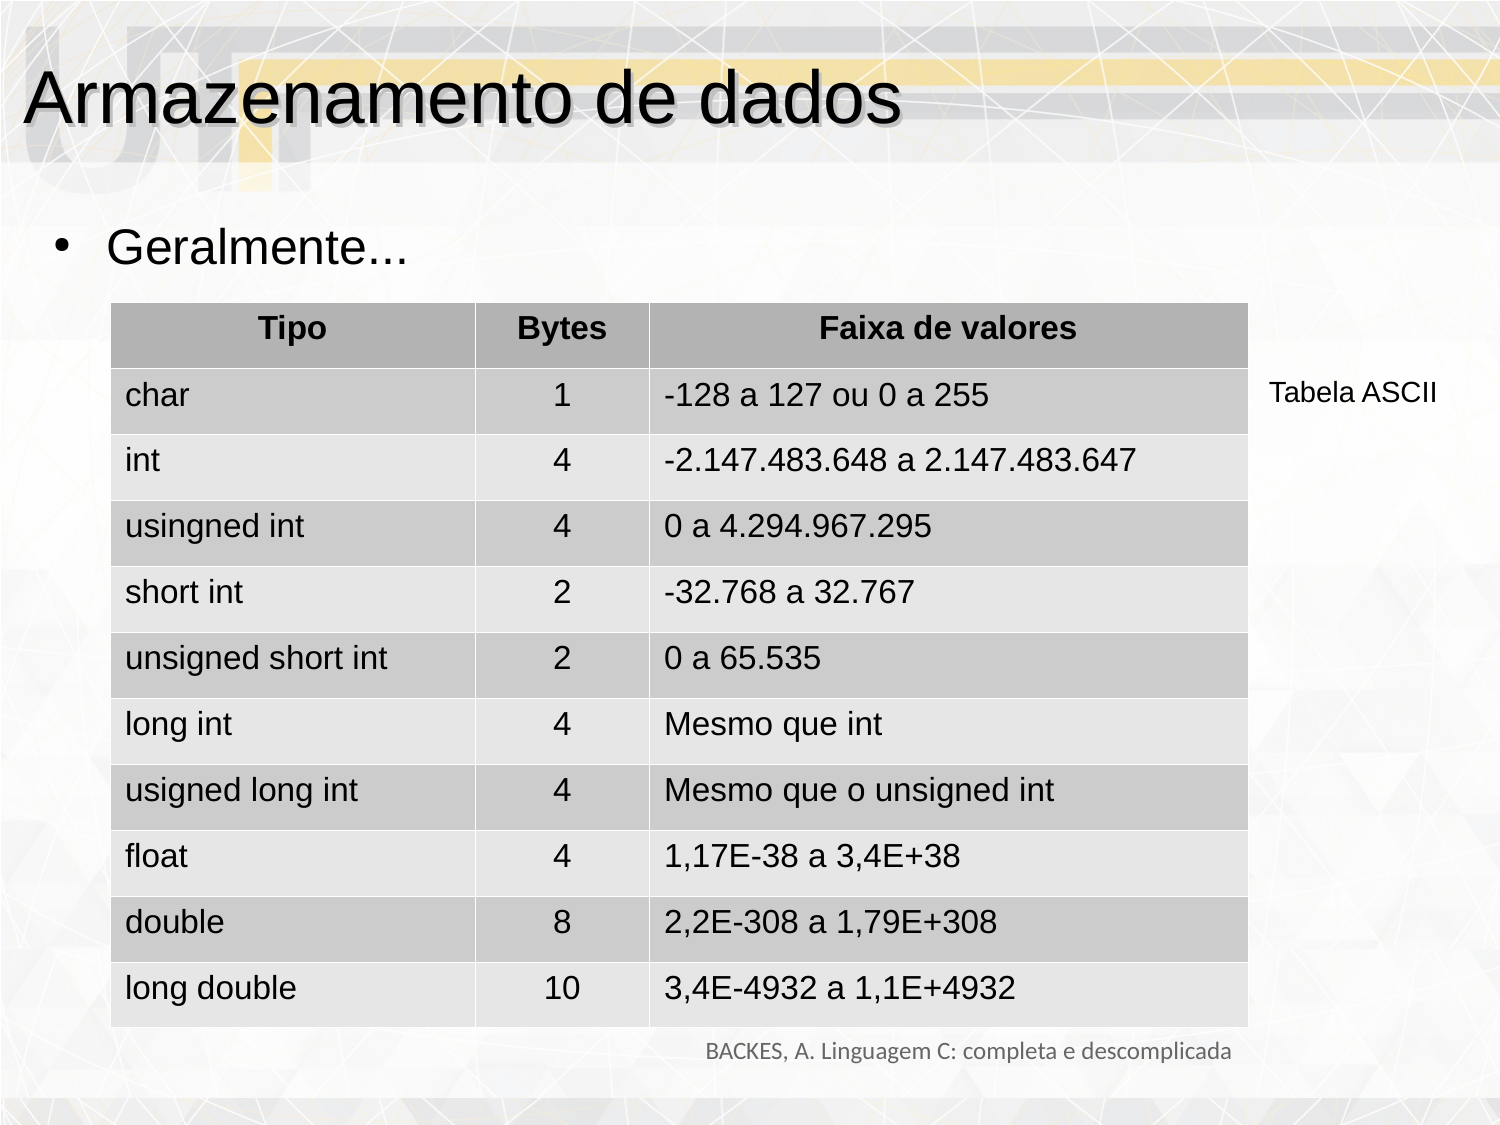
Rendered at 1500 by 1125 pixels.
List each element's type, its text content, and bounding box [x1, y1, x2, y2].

title Armazenamento de dados [23, 18, 1489, 178]
table_cell usigned long int [111, 765, 475, 830]
table_cell -2.147.483.648 a 2.147.483.647 [650, 435, 1248, 500]
table_cell float [111, 831, 475, 896]
text_box Tabela ASCII [1254, 368, 1453, 416]
table_cell 1 [476, 369, 649, 434]
table_cell unsigned short int [111, 633, 475, 698]
table_cell short int [111, 567, 475, 632]
table_cell 4 [476, 765, 649, 830]
table_header Tipo [111, 303, 475, 368]
table_cell long int [111, 699, 475, 764]
table_cell usingned int [111, 501, 475, 566]
table_cell 0 a 4.294.967.295 [650, 501, 1248, 566]
table_cell 4 [476, 501, 649, 566]
table_cell 10 [476, 963, 649, 1027]
table_cell 3,4E-4932 a 1,1E+4932 [650, 963, 1248, 1027]
table_cell 2 [476, 567, 649, 632]
table_cell int [111, 435, 475, 500]
table_cell 8 [476, 897, 649, 962]
table_cell 2 [476, 633, 649, 698]
table_cell 0 a 65.535 [650, 633, 1248, 698]
table_cell Mesmo que int [650, 699, 1248, 764]
table_header Bytes [476, 303, 649, 368]
table_cell 4 [476, 831, 649, 896]
table_cell 1,17E-38 a 3,4E+38 [650, 831, 1248, 896]
table_cell 2,2E-308 a 1,79E+308 [650, 897, 1248, 962]
table_cell long double [111, 963, 475, 1027]
table_cell 4 [476, 699, 649, 764]
table_cell -32.768 a 32.767 [650, 567, 1248, 632]
table_cell char [111, 369, 475, 434]
table_cell -128 a 127 ou 0 a 255 [650, 369, 1248, 434]
table_cell Mesmo que o unsigned int [650, 765, 1248, 830]
text_box BACKES, A. Linguagem C: completa e descomplicada [690, 1033, 1249, 1074]
list Geralmente... [35, 224, 1477, 1087]
table_cell 4 [476, 435, 649, 500]
table_cell double [111, 897, 475, 962]
table_header Faixa de valores [650, 303, 1248, 368]
